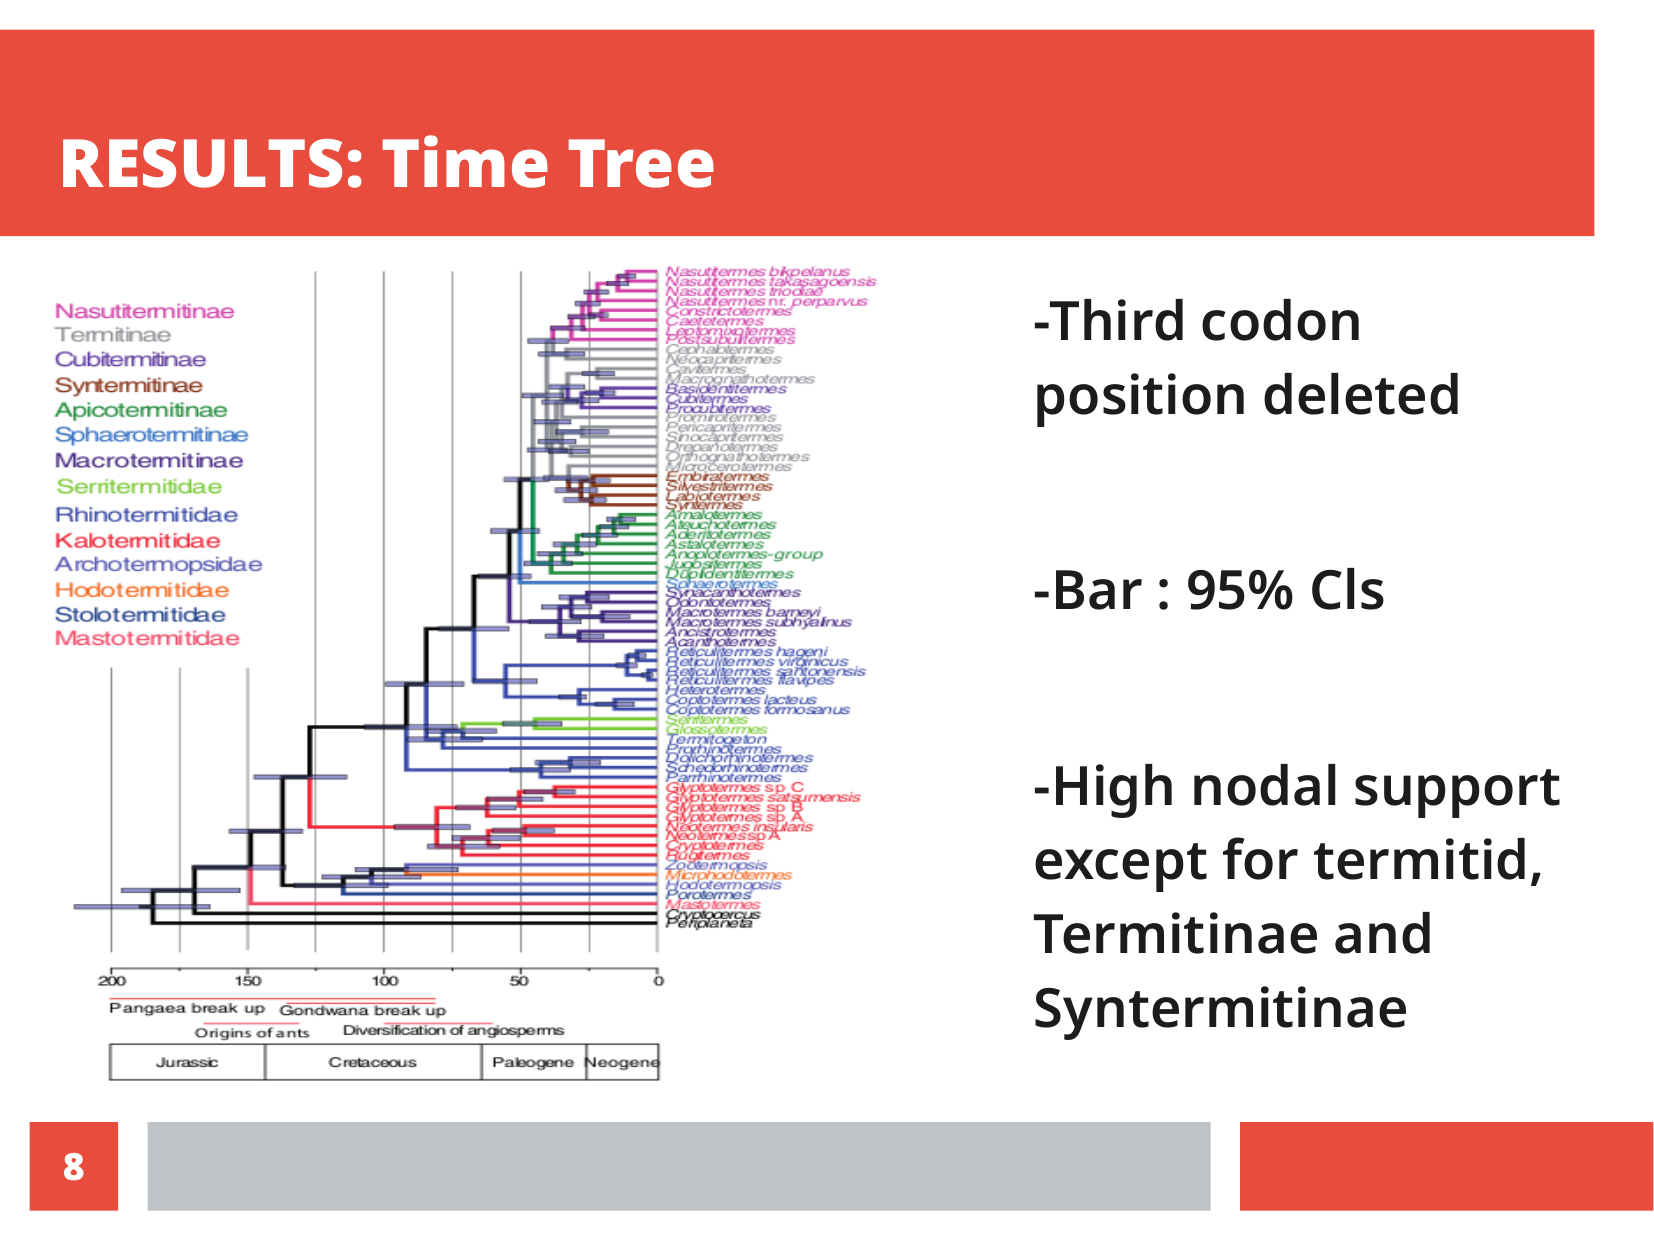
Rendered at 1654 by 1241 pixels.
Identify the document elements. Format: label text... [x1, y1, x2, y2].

title RESULTS: Time Tree [59, 59, 1595, 207]
picture [30, 254, 916, 1093]
list -Third codon position deleted -Bar : 95% Cls -High nodal support except for termitid, Termitinae and Syntermitinae [1034, 282, 1591, 1051]
